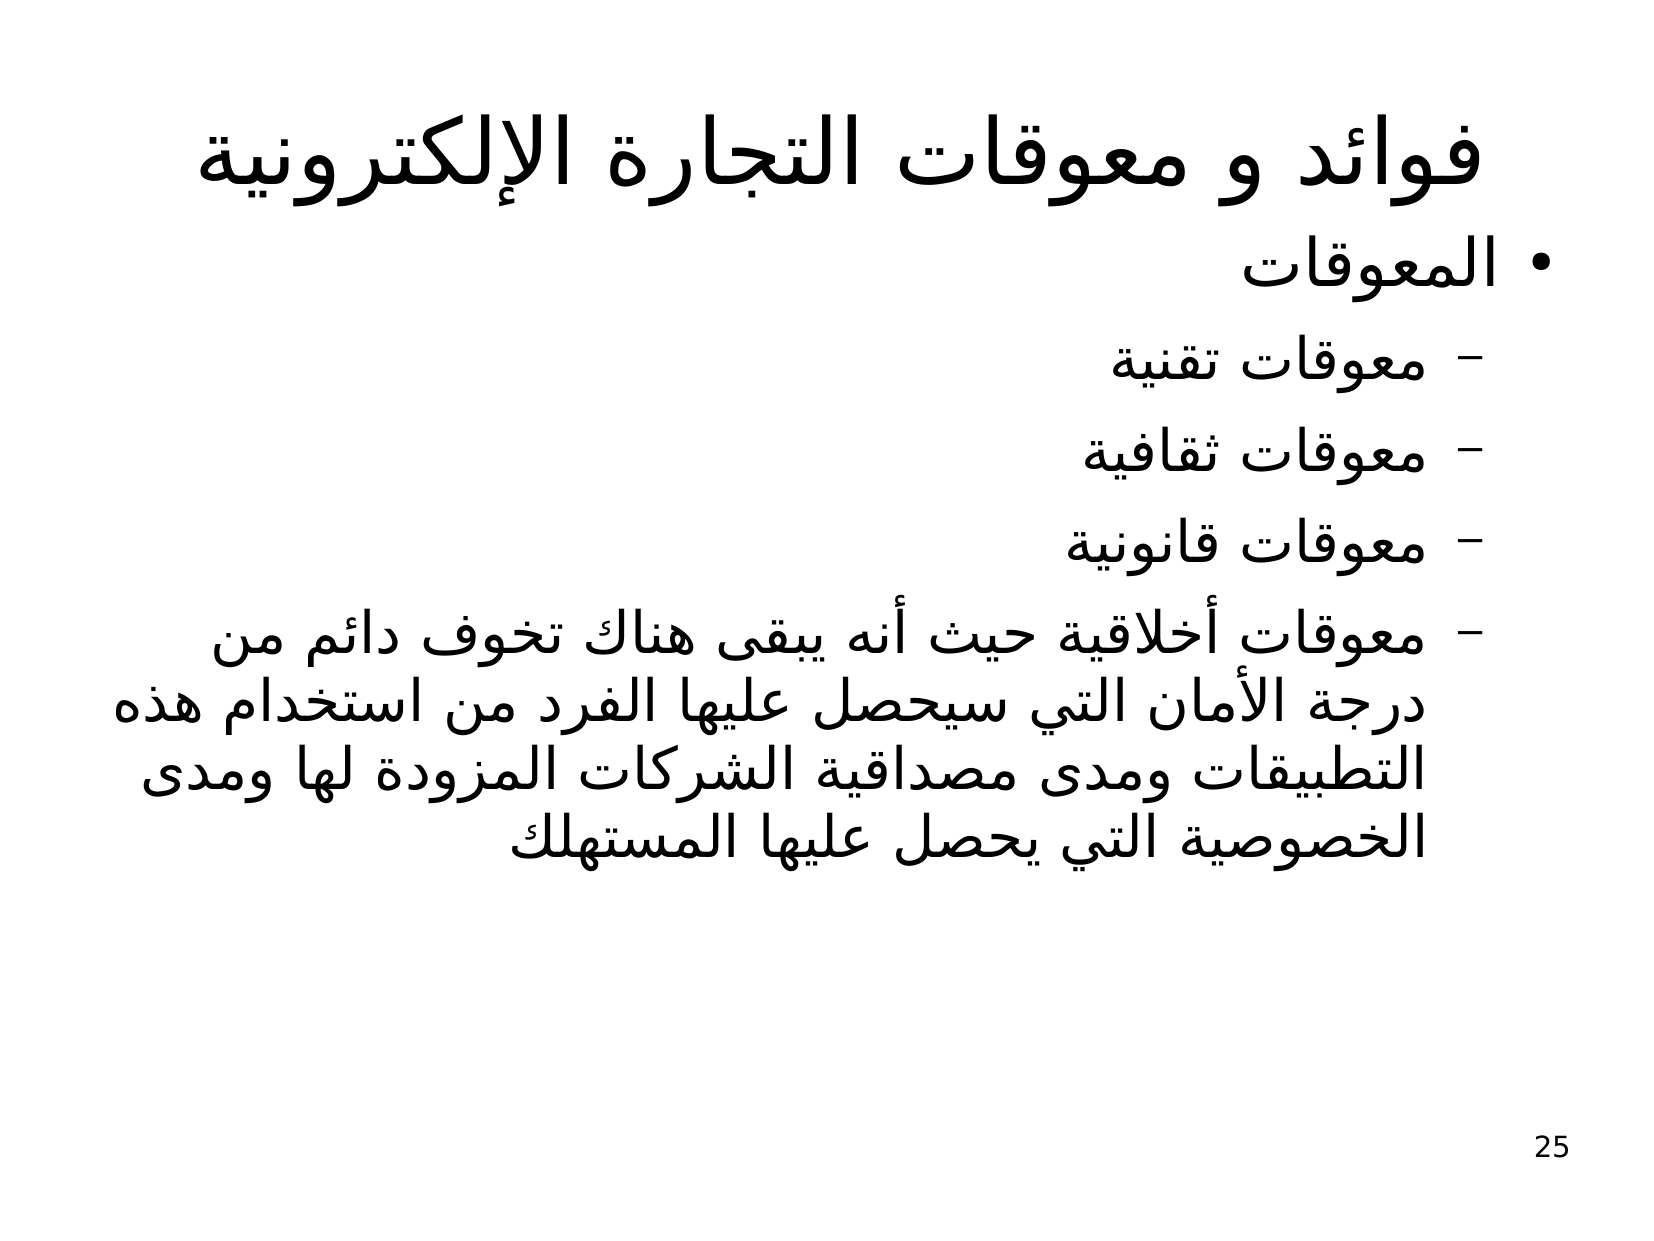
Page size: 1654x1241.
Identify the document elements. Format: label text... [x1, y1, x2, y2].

list المعوقات معوقات تقنية معوقات ثقافية معوقات قانونية معوقات أخلاقية حيث أنه يبقى هناك تخوف دائم من درجة الأمان التي سيحصل عليها الفرد من استخدام هذه التطبيقات ومدى مصداقية الشركات المزودة لها ومدى الخصوصية التي يحصل عليها المستهلك [82, 224, 1571, 1217]
title فوائد و معوقات التجارة الإلكترونية [82, 49, 1571, 224]
